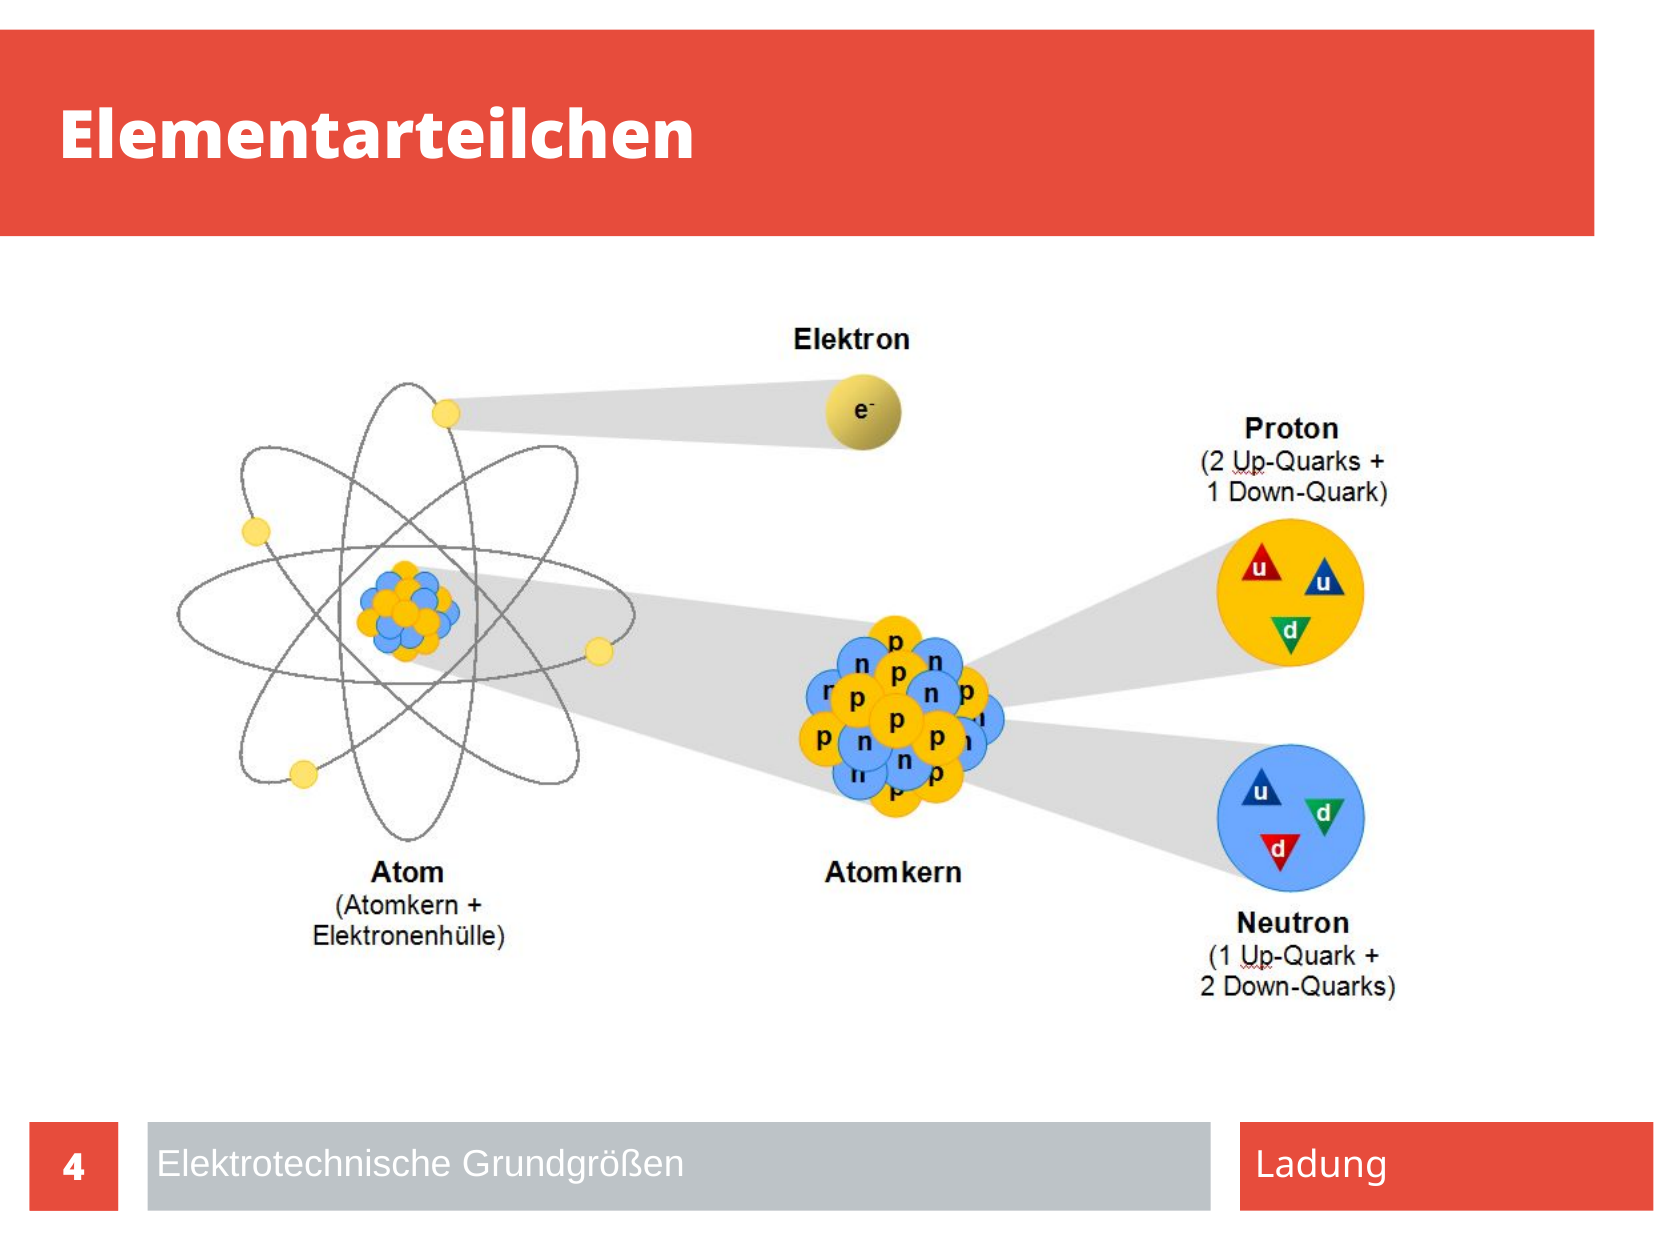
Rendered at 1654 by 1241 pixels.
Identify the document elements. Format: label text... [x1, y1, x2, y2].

list [59, 324, 1565, 1093]
text_box Elektrotechnische Grundgrößen [141, 1122, 1205, 1205]
title Elementarteilchen [59, 59, 1595, 207]
text_box Ladung [1240, 1122, 1654, 1205]
picture [118, 296, 1480, 1053]
